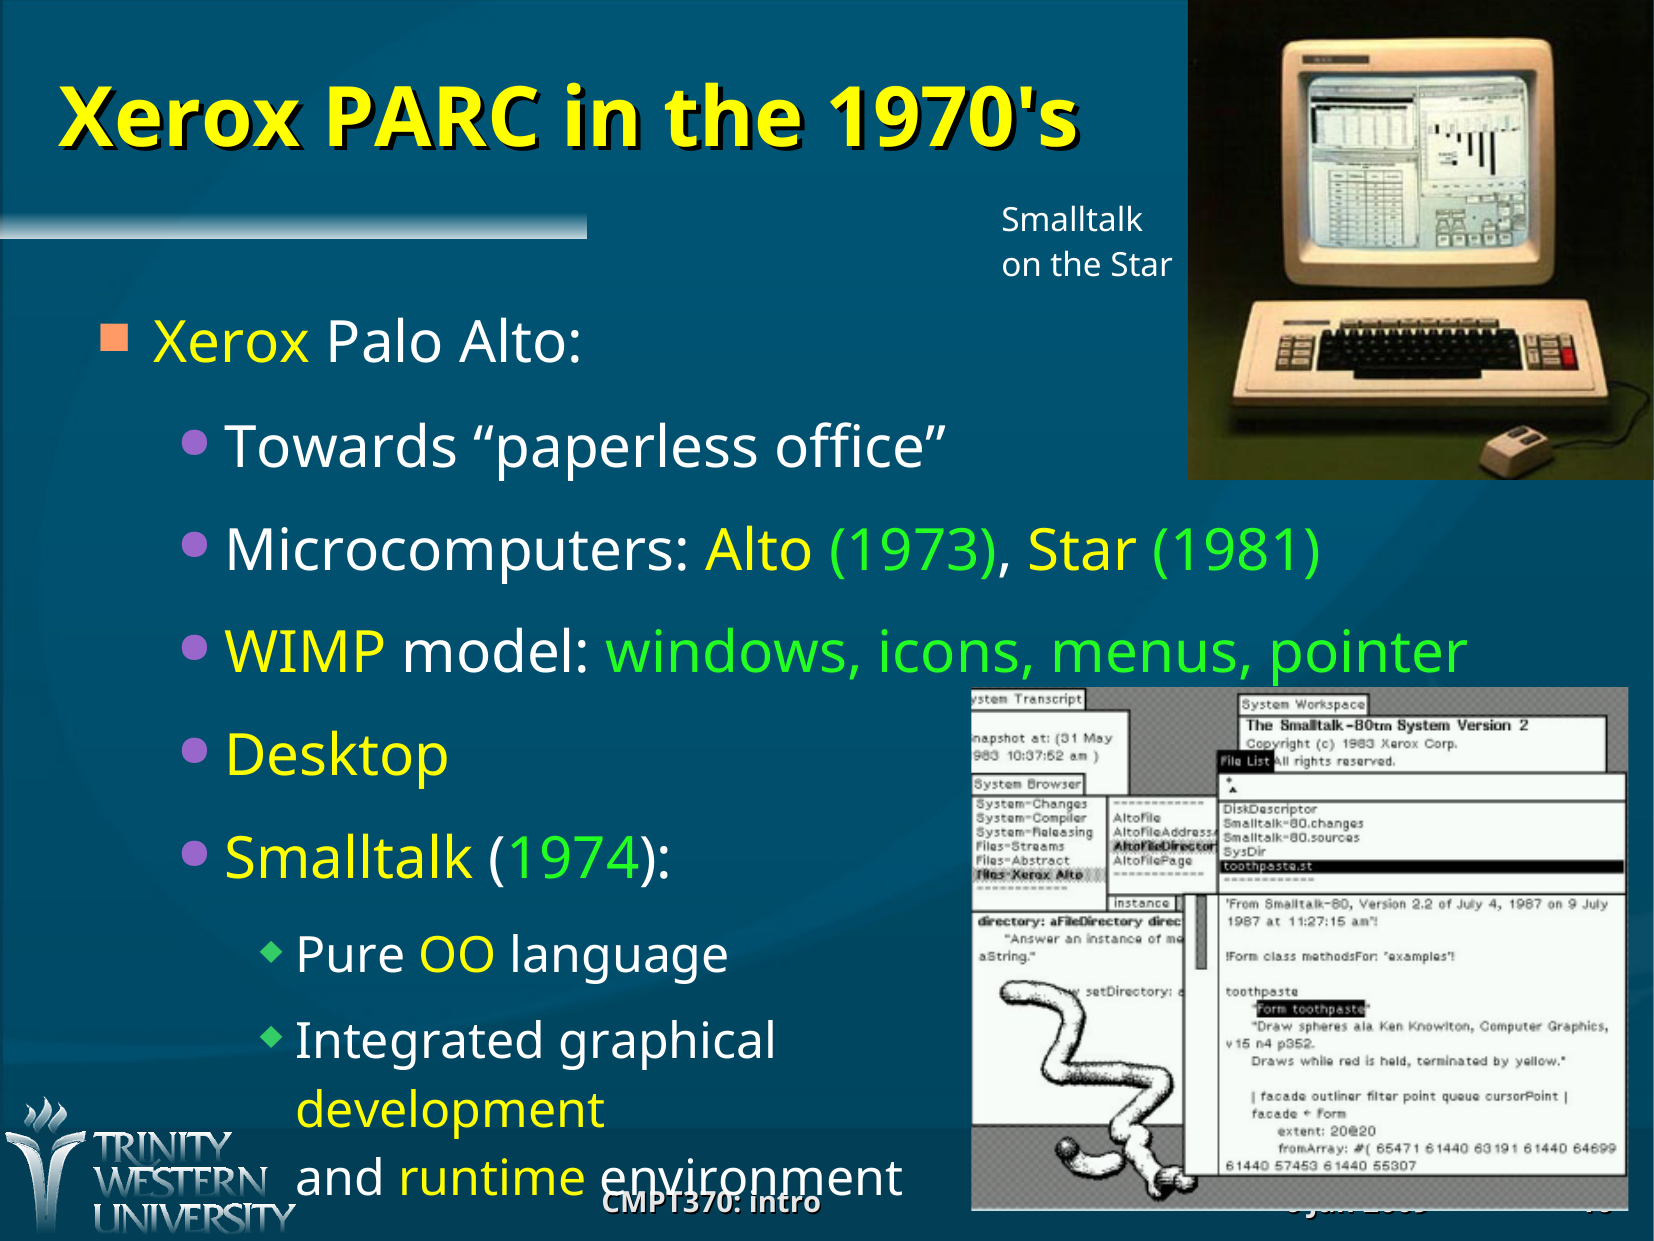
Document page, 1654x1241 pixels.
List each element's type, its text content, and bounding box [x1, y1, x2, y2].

title Xerox PARC in the 1970's [59, 19, 1548, 208]
text_box Smalltalk on the Star [986, 195, 1202, 287]
picture [1189, 0, 1654, 479]
picture [0, 214, 586, 232]
list Xerox Palo Alto: Towards “paperless office” Microcomputers: Alto (1973), Star (1981) WIMP model: windows, icons, menus, pointer Desktop Smalltalk (1974): Pure OO language Integrated graphical development and runtime environment [82, 300, 1571, 1109]
picture [0, 233, 586, 238]
picture [38, 1227, 54, 1232]
picture [972, 687, 1654, 1211]
